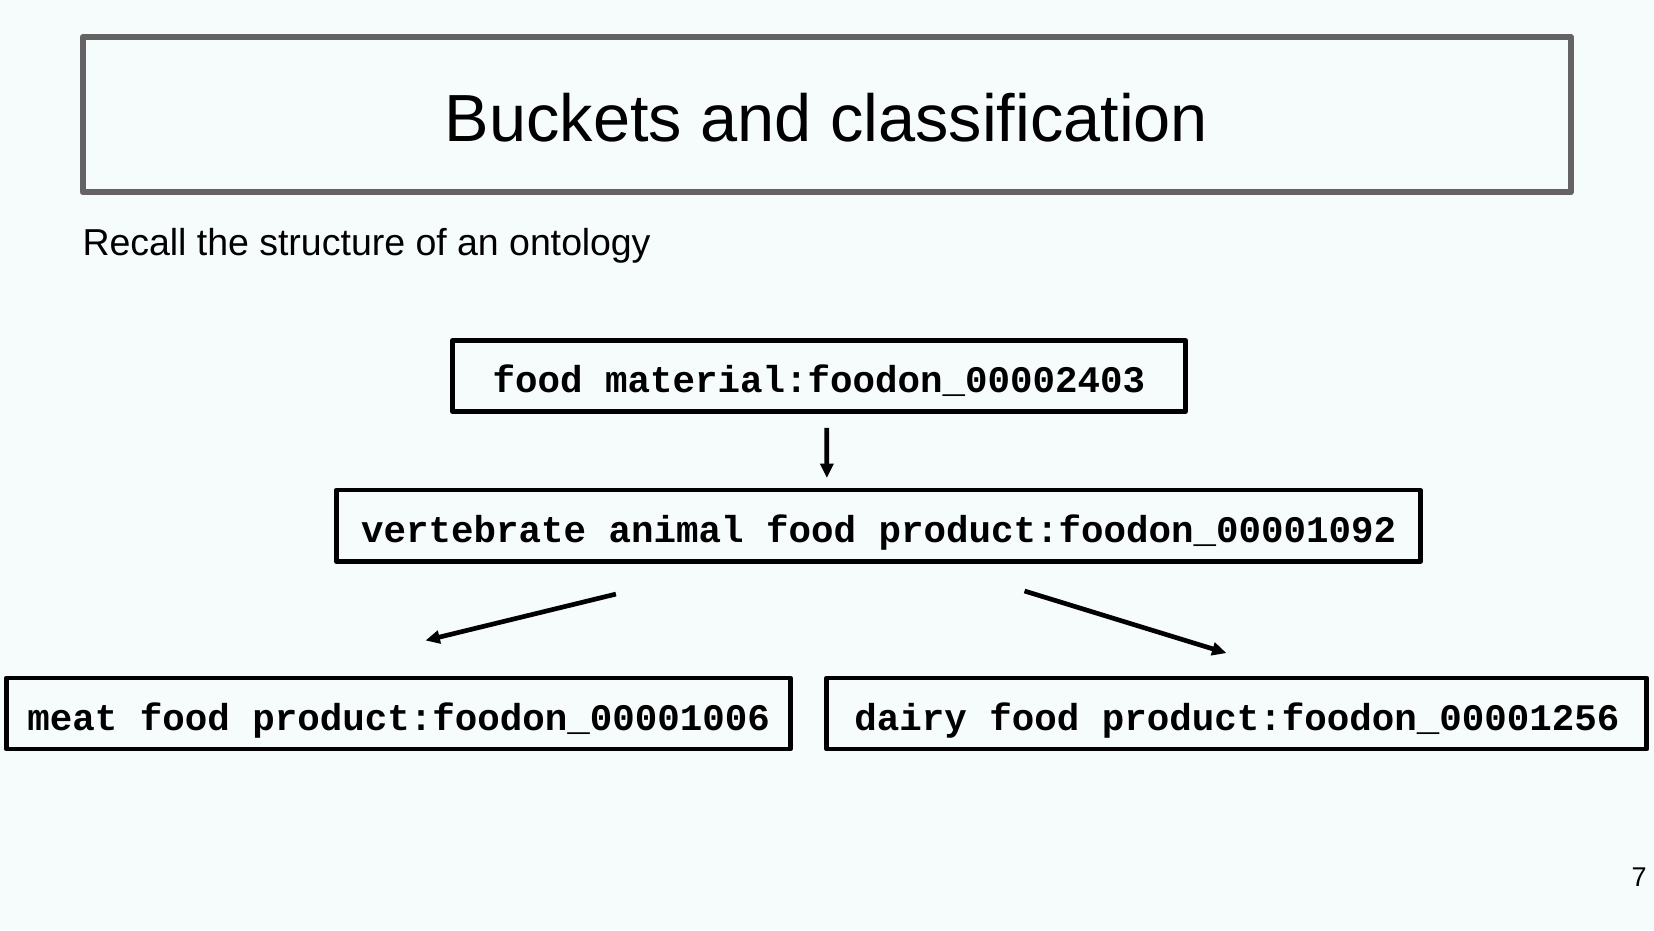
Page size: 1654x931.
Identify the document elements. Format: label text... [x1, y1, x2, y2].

slide_number <number> [1547, 859, 1647, 931]
text_box Buckets and classification [82, 37, 1571, 193]
text_box meat food product:foodon_00001006 [6, 677, 791, 750]
text_box dairy food product:foodon_00001256 [826, 677, 1647, 750]
text_box food material:foodon_00002403 [452, 340, 1186, 412]
text_box vertebrate animal food product:foodon_00001092 [336, 490, 1421, 562]
text_box Recall the structure of an ontology [82, 217, 1584, 757]
